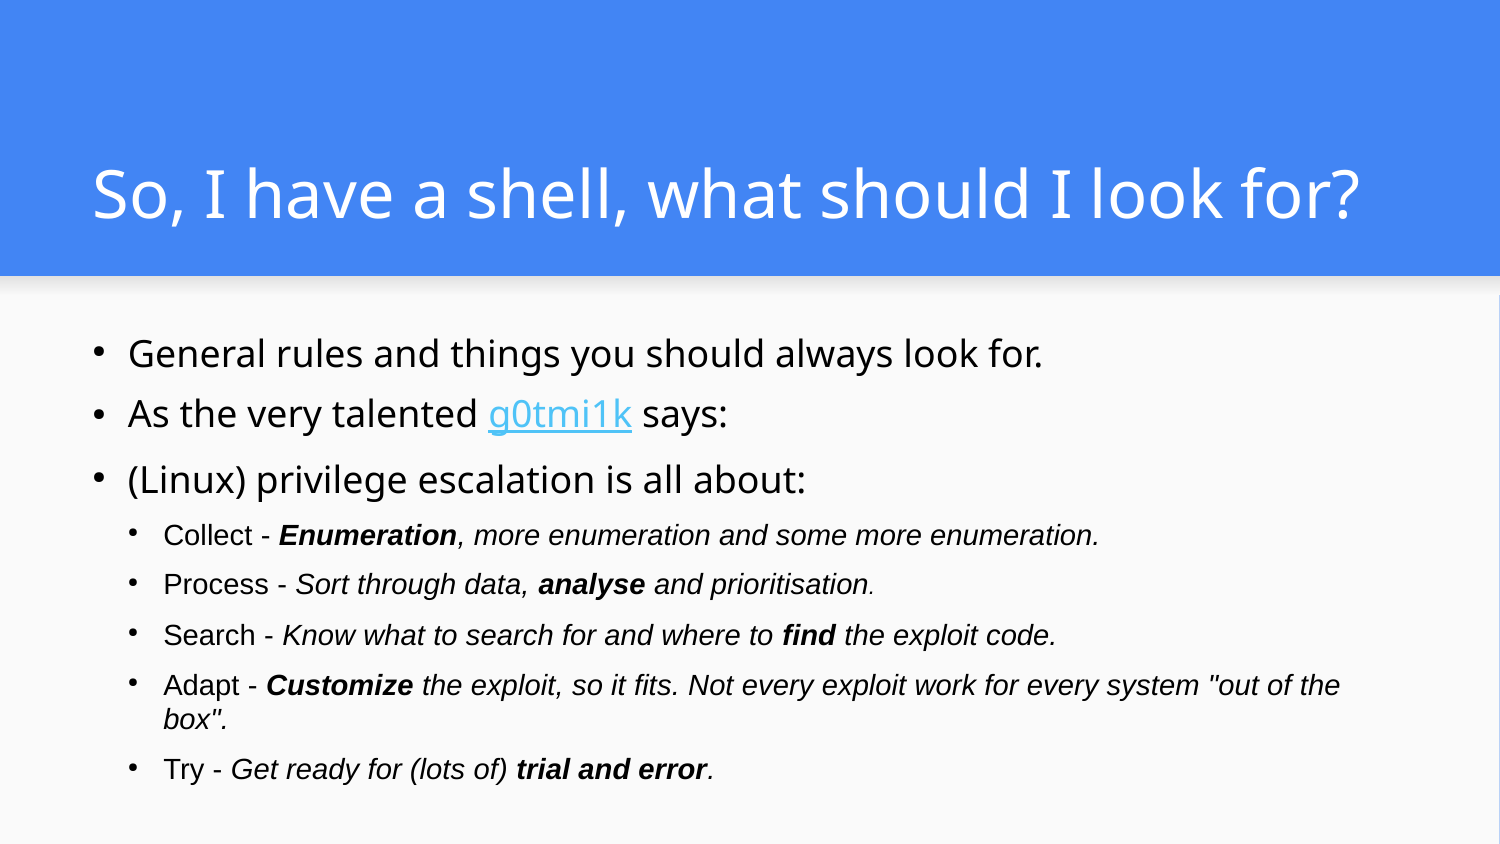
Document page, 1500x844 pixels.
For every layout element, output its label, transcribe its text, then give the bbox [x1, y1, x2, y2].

title So, I have a shell, what should I look for? [77, 121, 1427, 248]
list General rules and things you should always look for. As the very talented g0tmi1k says: (Linux) privilege escalation is all about: Collect - Enumeration, more enumeration and some more enumeration. Process - Sort through data, analyse and prioritisation. Search - Know what to search for and where to find the exploit code. Adapt - Customize the exploit, so it fits. Not every exploit work for every system "out of the box". Try - Get ready for (lots of) trial and error. [77, 314, 1427, 760]
